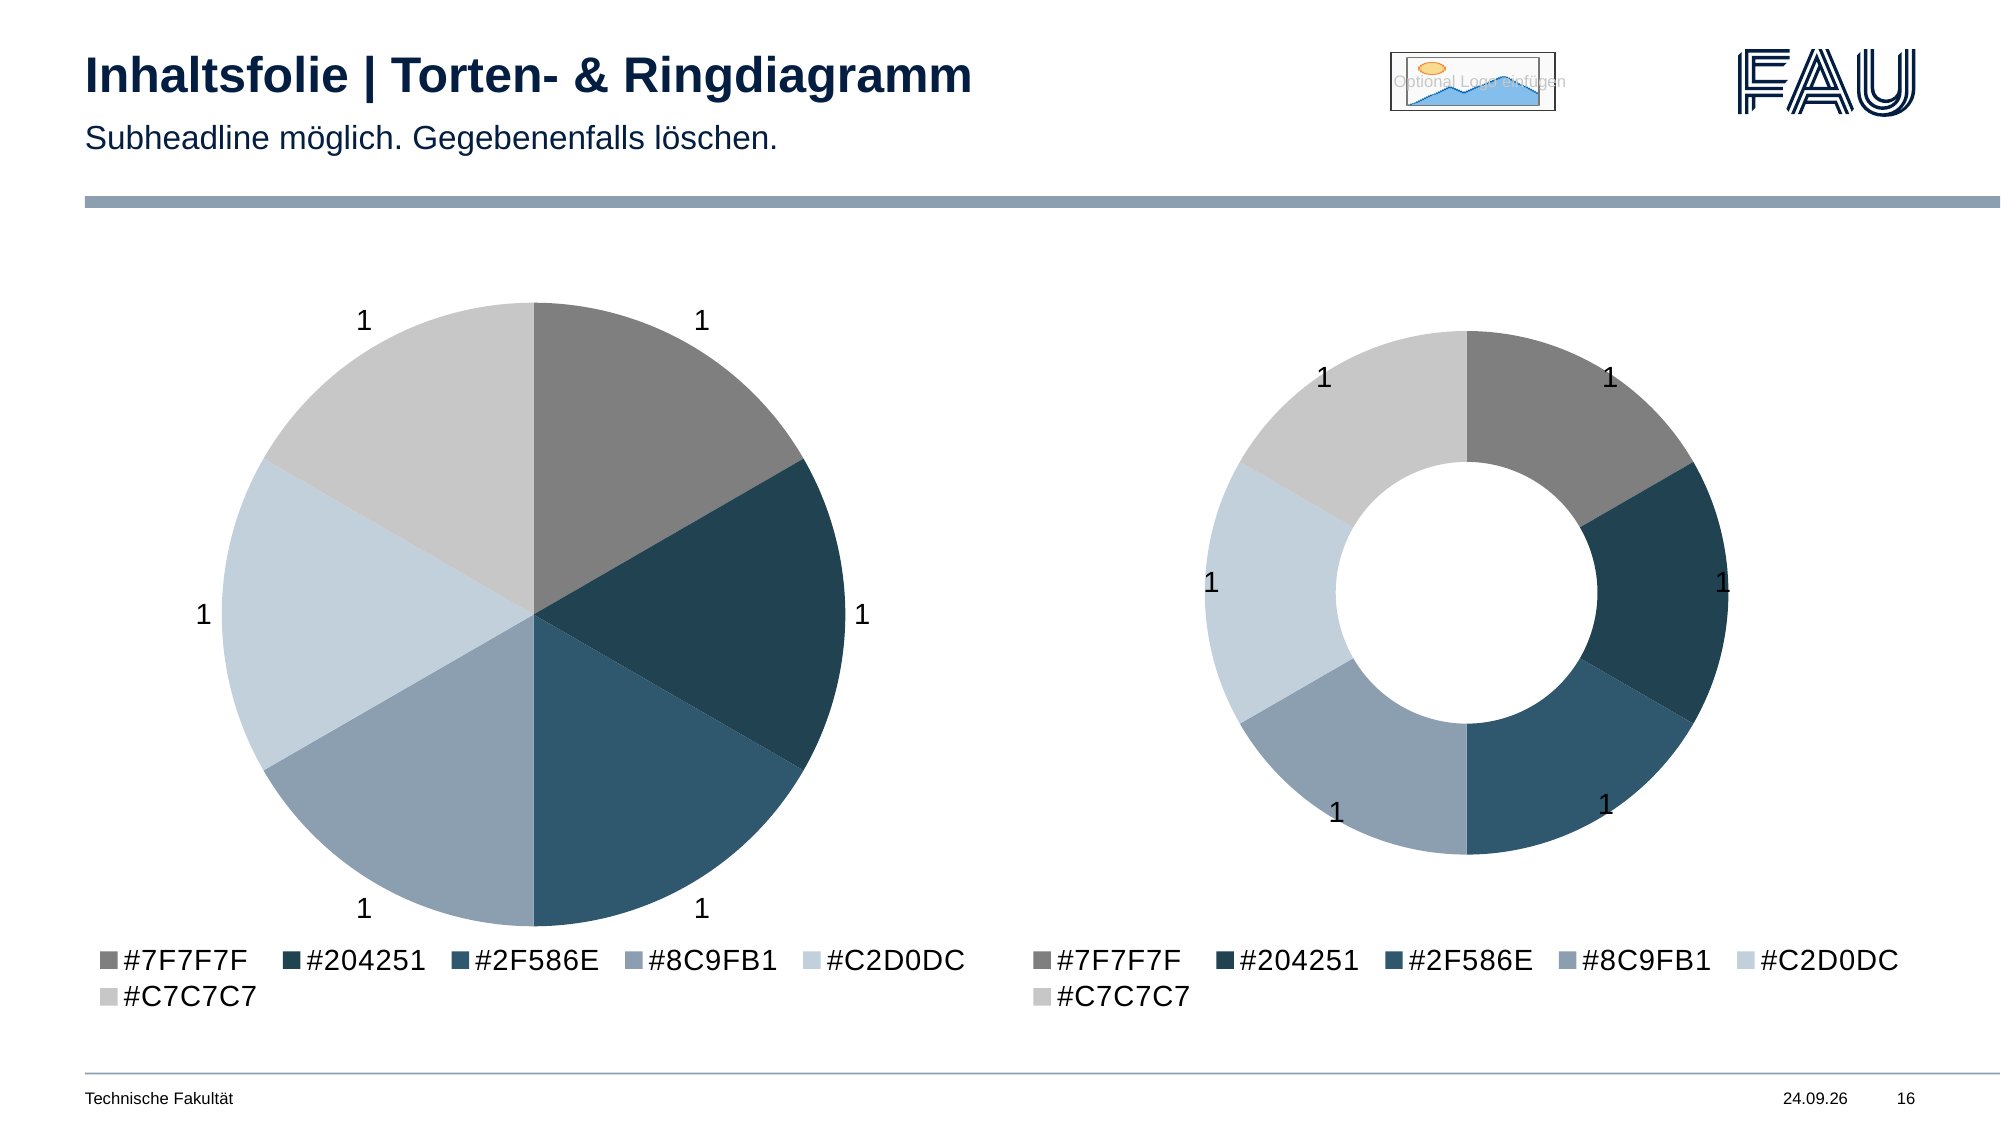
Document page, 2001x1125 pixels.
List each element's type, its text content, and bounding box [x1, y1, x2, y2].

slide_number 20.07.22 [1708, 1088, 1849, 1109]
title Inhaltsfolie | Torten- & Ringdiagramm [85, 49, 1208, 104]
footer Technische Fakultät [85, 1088, 983, 1109]
picture [1384, 49, 1562, 113]
slide_number <Foliennummer> [1883, 1088, 1916, 1109]
list Subheadline möglich. Gegebenenfalls löschen. [85, 112, 1208, 154]
chart [84, 267, 983, 1018]
chart [1017, 267, 1916, 1018]
